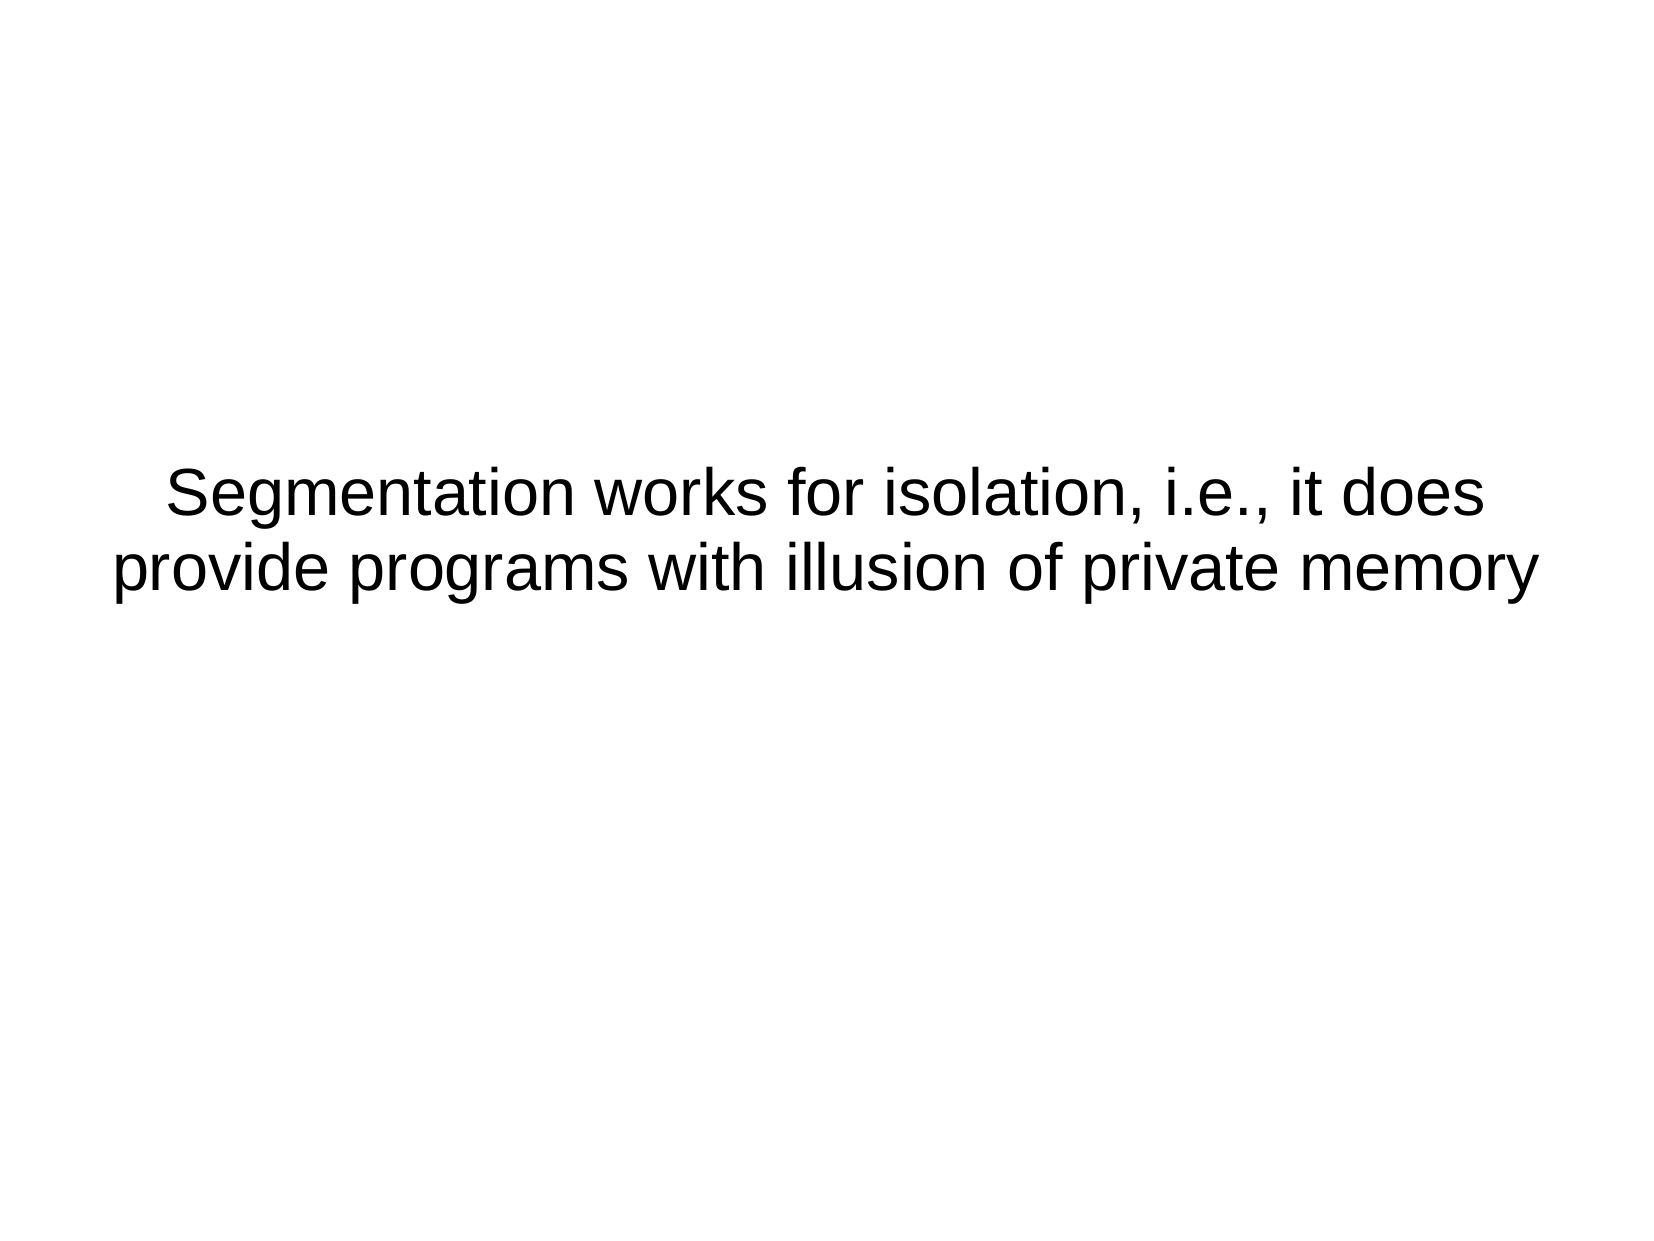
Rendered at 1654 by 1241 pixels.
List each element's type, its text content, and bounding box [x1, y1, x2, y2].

subtitle Segmentation works for isolation, i.e., it does provide programs with illusion of private memory [82, 49, 1571, 1010]
